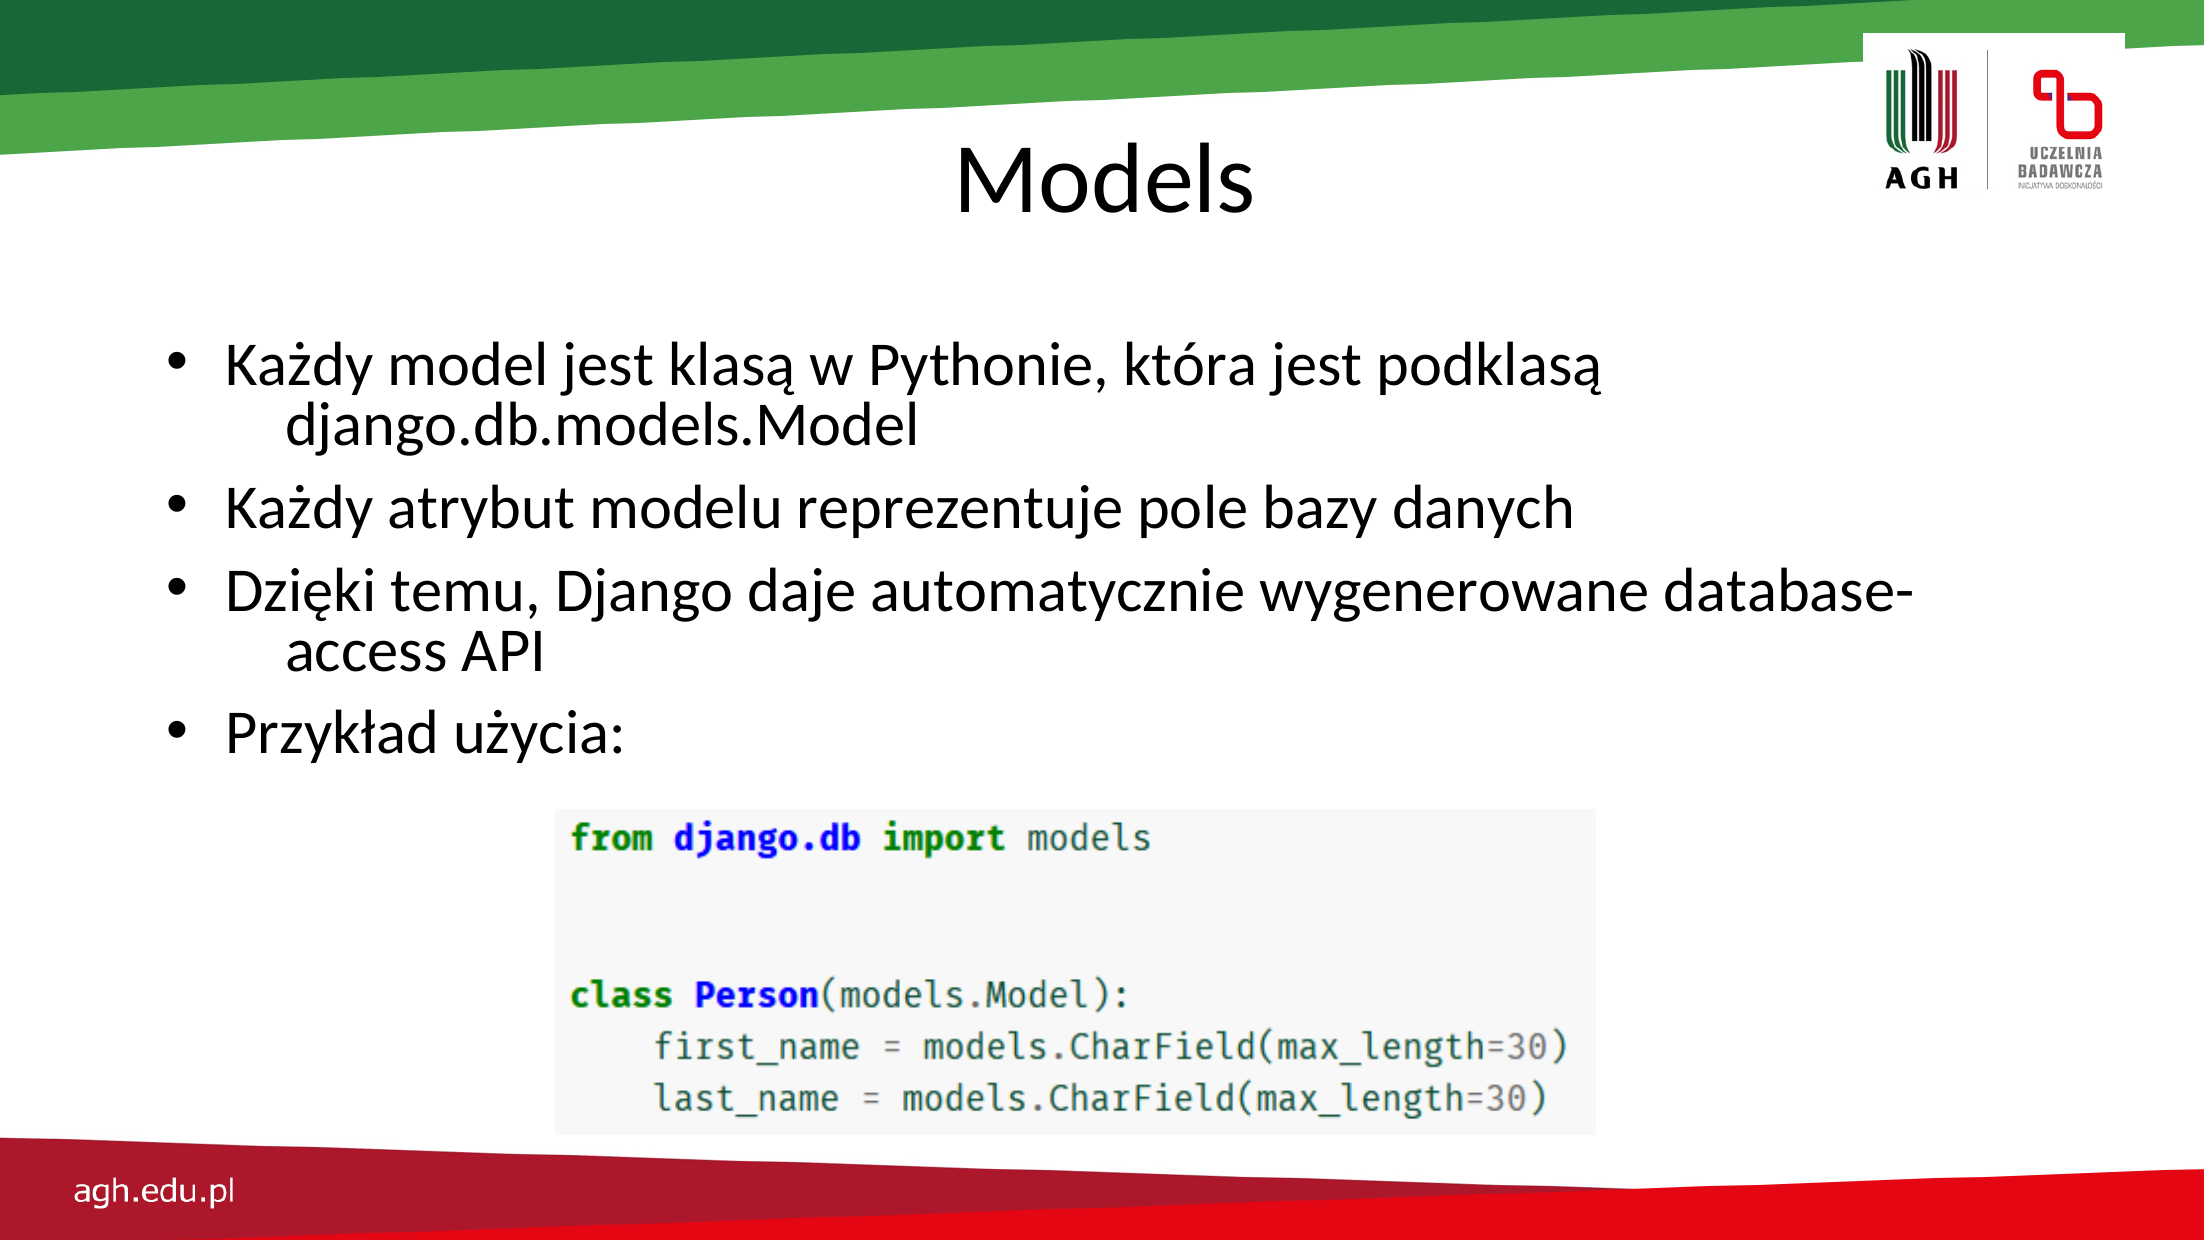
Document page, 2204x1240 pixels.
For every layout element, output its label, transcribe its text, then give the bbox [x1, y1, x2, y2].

picture [555, 810, 1596, 1135]
list Każdy model jest klasą w Pythonie, która jest podklasą django.db.models.Model Każdy atrybut modelu reprezentuje pole bazy danych Dzięki temu, Django daje automatycznie wygenerowane database-access API Przykład użycia: [151, 329, 2053, 811]
title Models [154, 60, 2056, 301]
